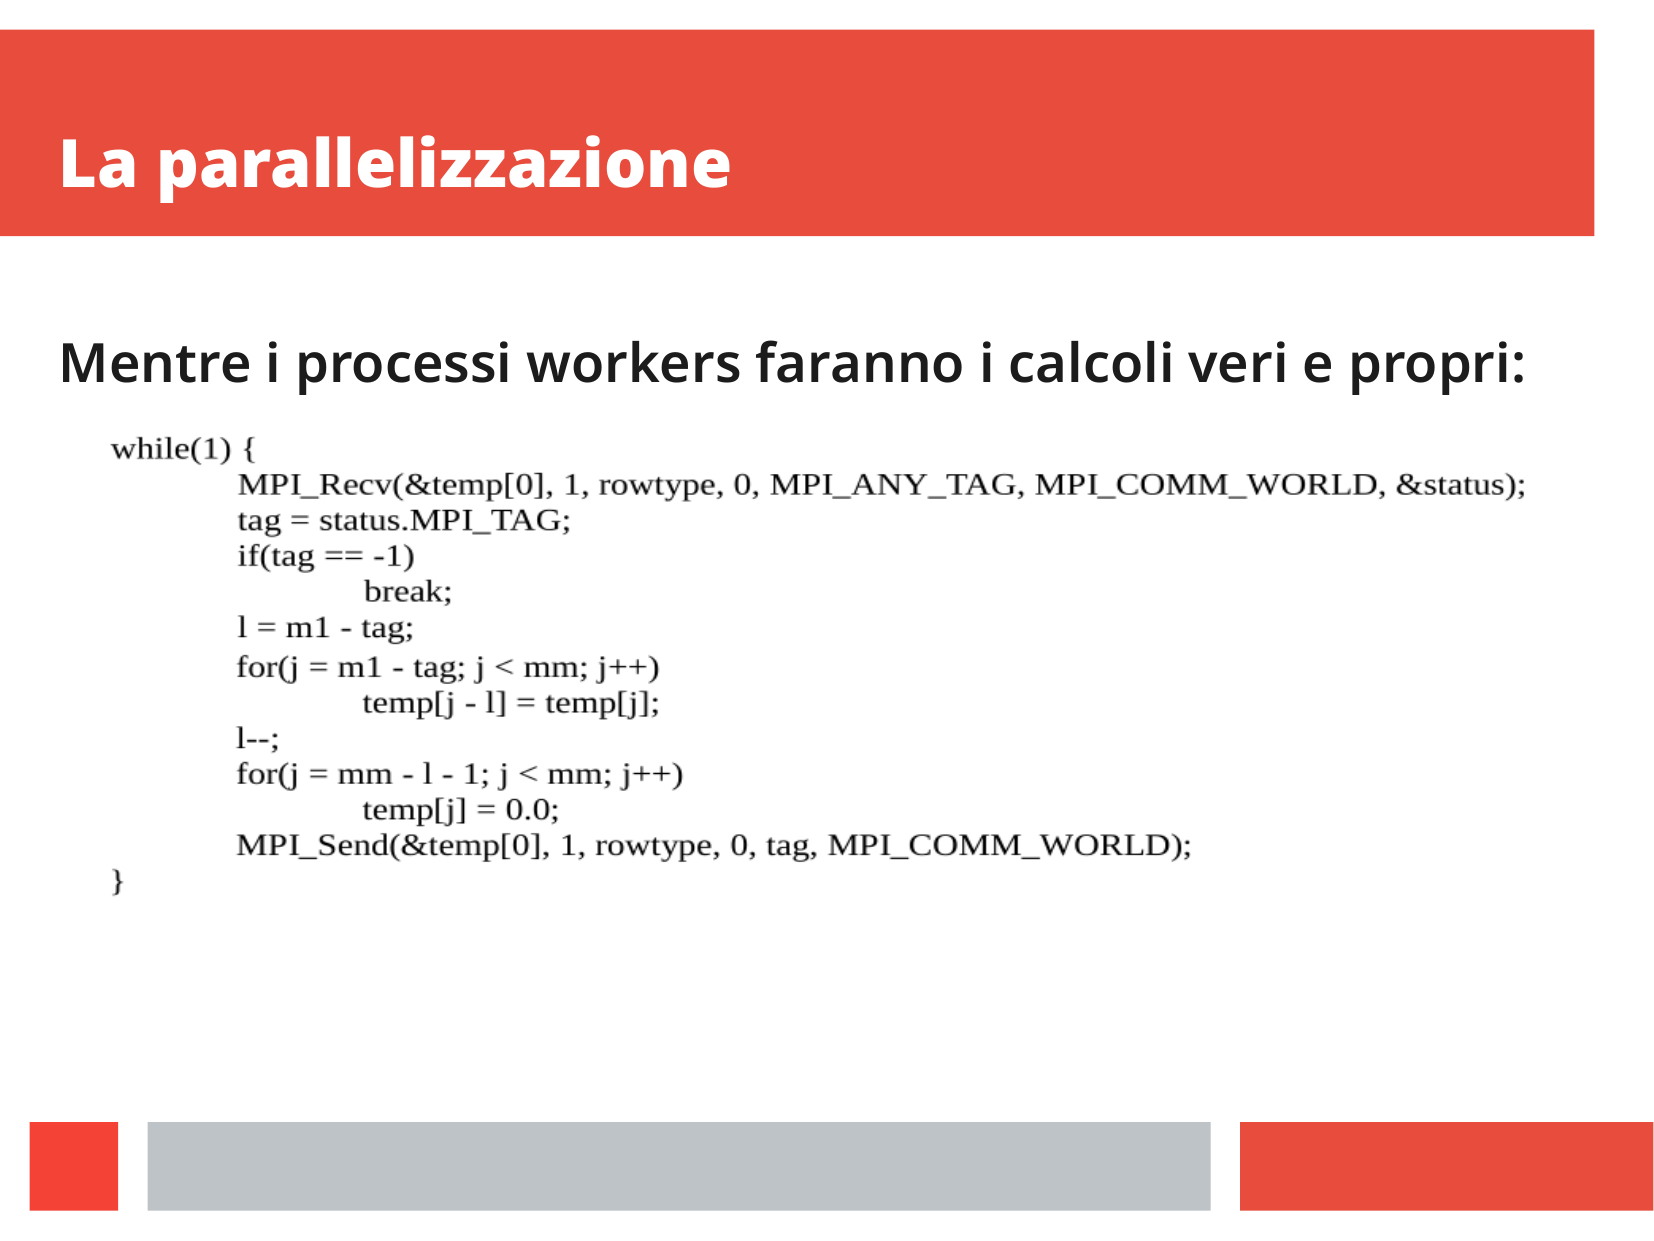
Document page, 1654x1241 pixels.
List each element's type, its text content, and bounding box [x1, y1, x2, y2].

list Mentre i processi workers faranno i calcoli veri e propri: [59, 324, 1565, 1093]
picture [103, 436, 1551, 910]
title La parallelizzazione [59, 59, 1595, 207]
